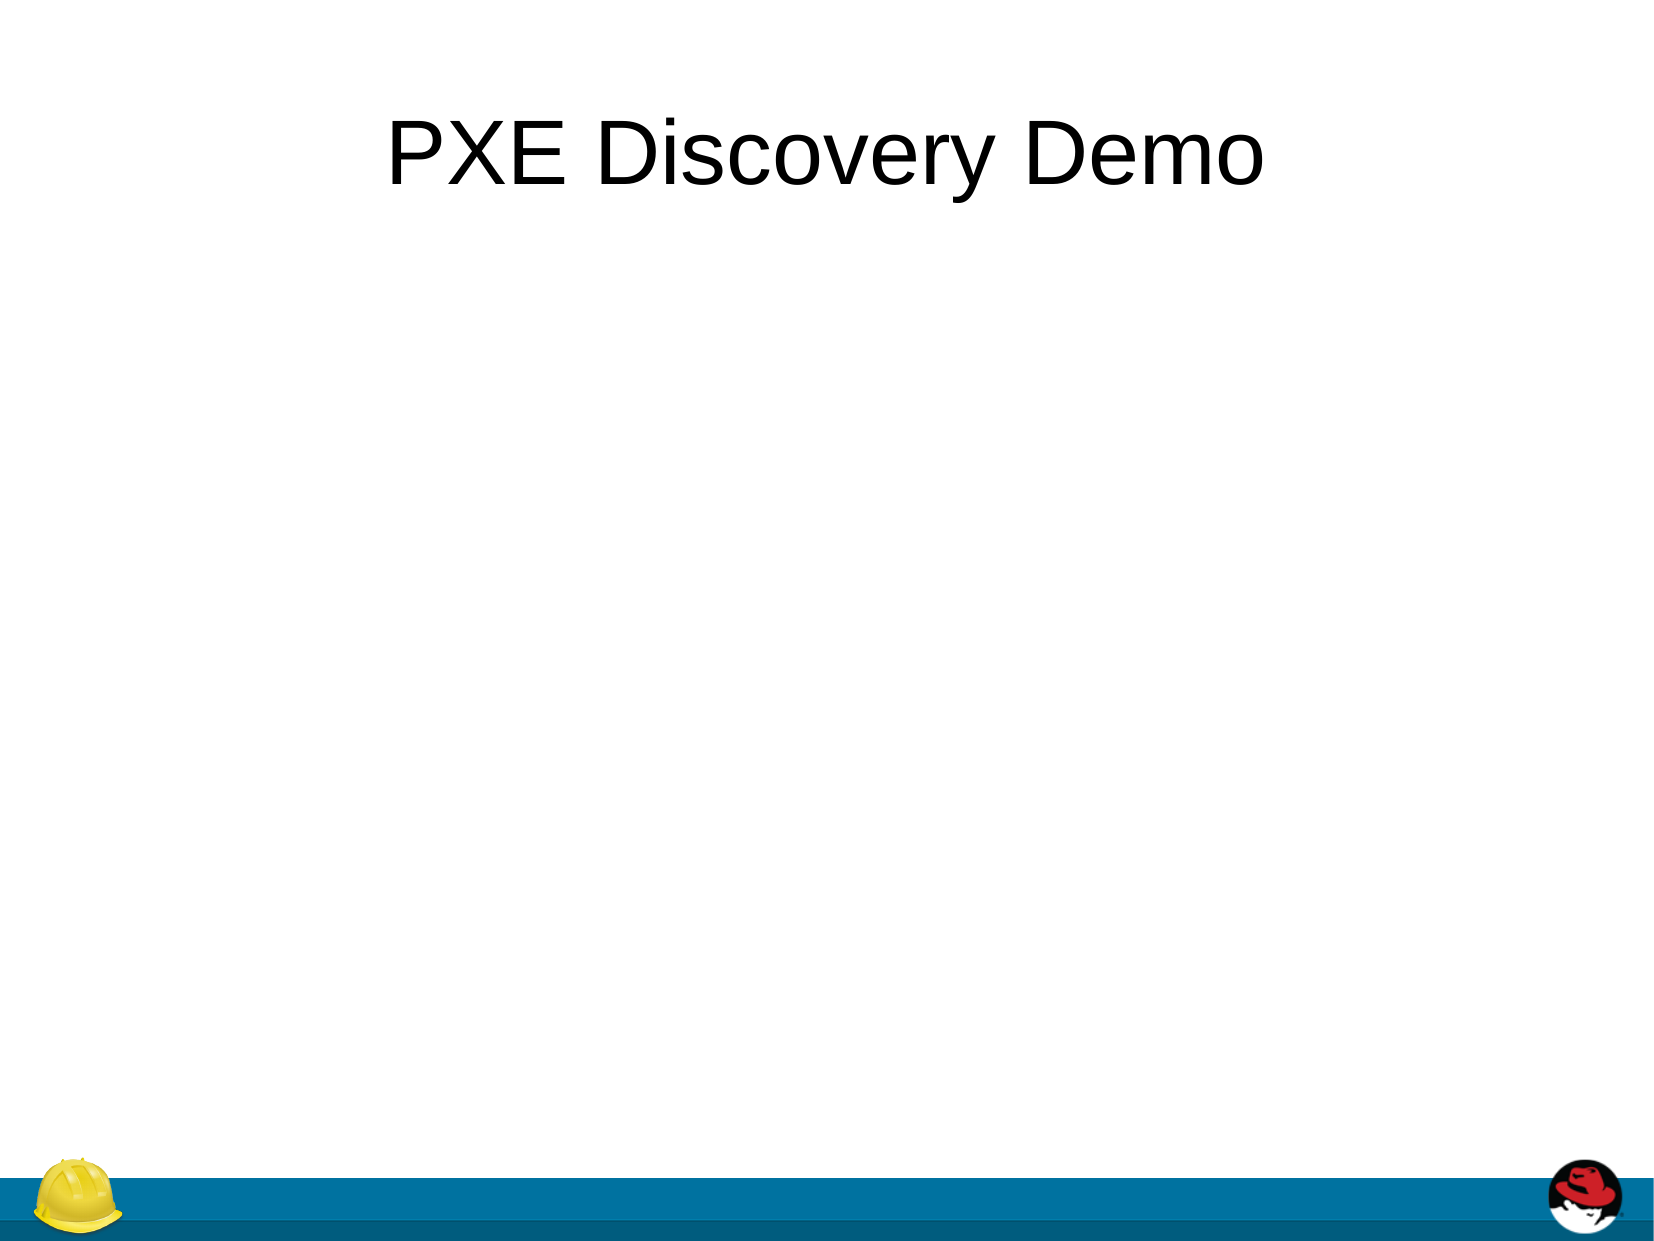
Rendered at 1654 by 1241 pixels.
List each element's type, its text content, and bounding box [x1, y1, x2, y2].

picture [23, 1145, 130, 1235]
picture [1547, 1157, 1630, 1233]
title PXE Discovery Demo [82, 49, 1571, 257]
